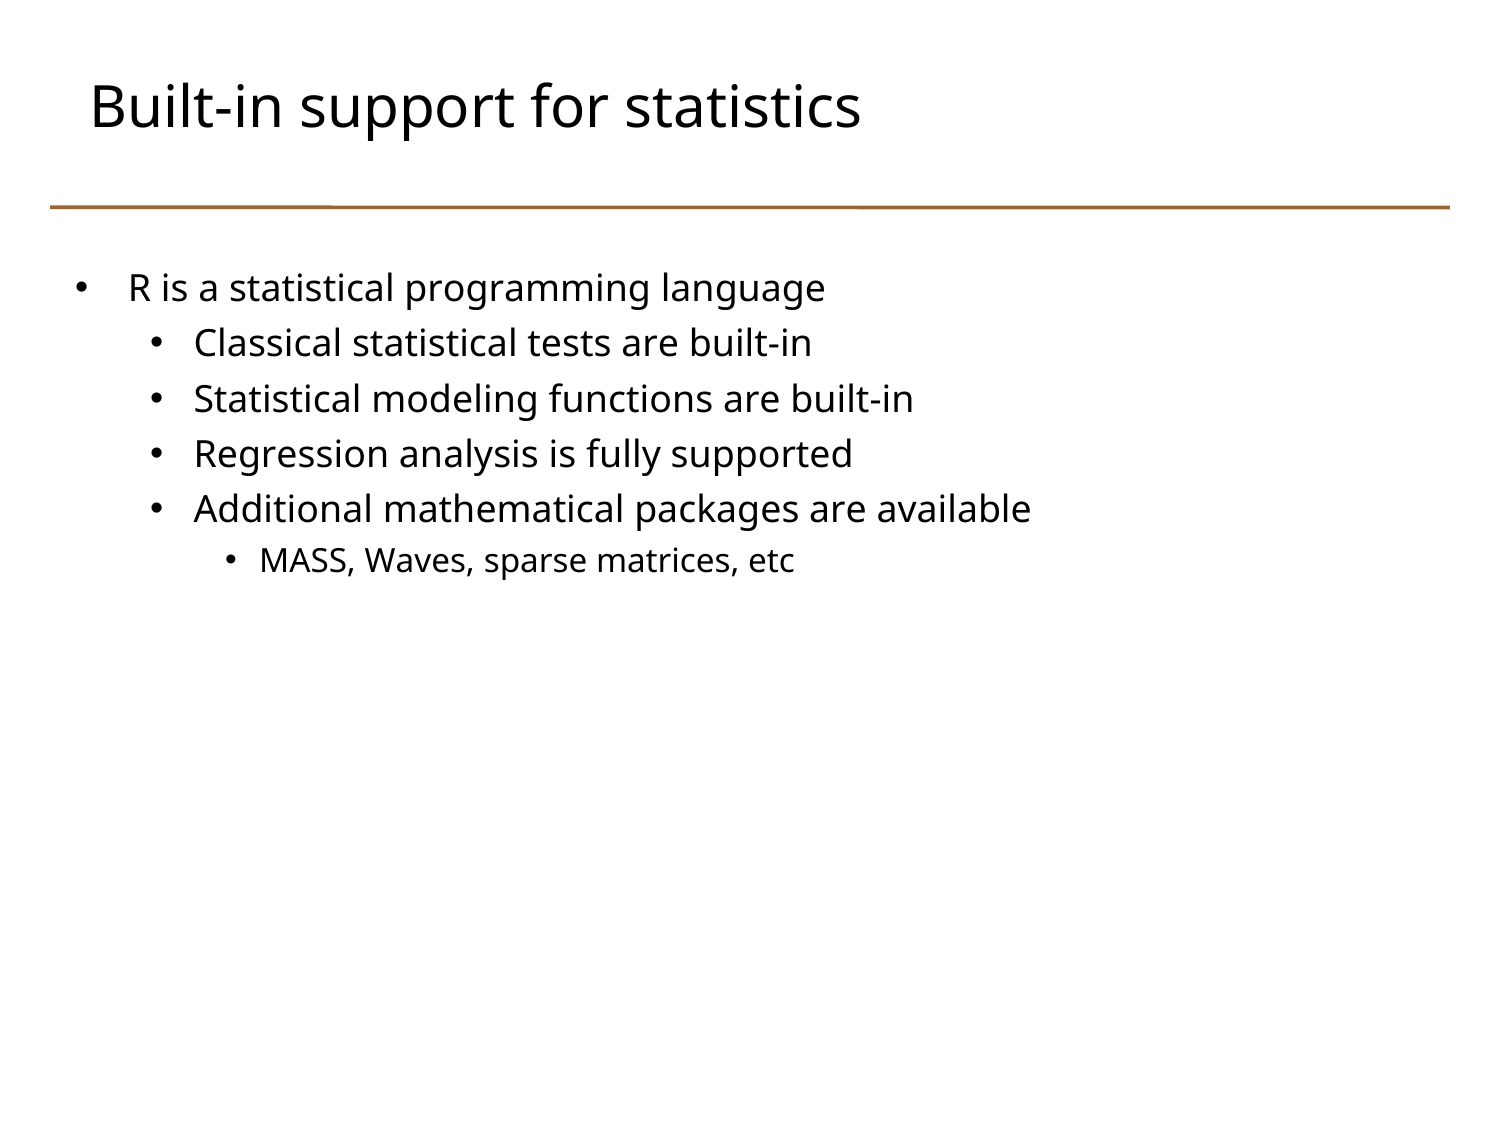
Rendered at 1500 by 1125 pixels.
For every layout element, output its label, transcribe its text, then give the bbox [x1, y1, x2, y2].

text_box Built-in support for statistics [75, 44, 1425, 233]
text_box R is a statistical programming language Classical statistical tests are built-in Statistical modeling functions are built-in Regression analysis is fully supported Additional mathematical packages are available MASS, Waves, sparse matrices, etc [75, 263, 1425, 1006]
